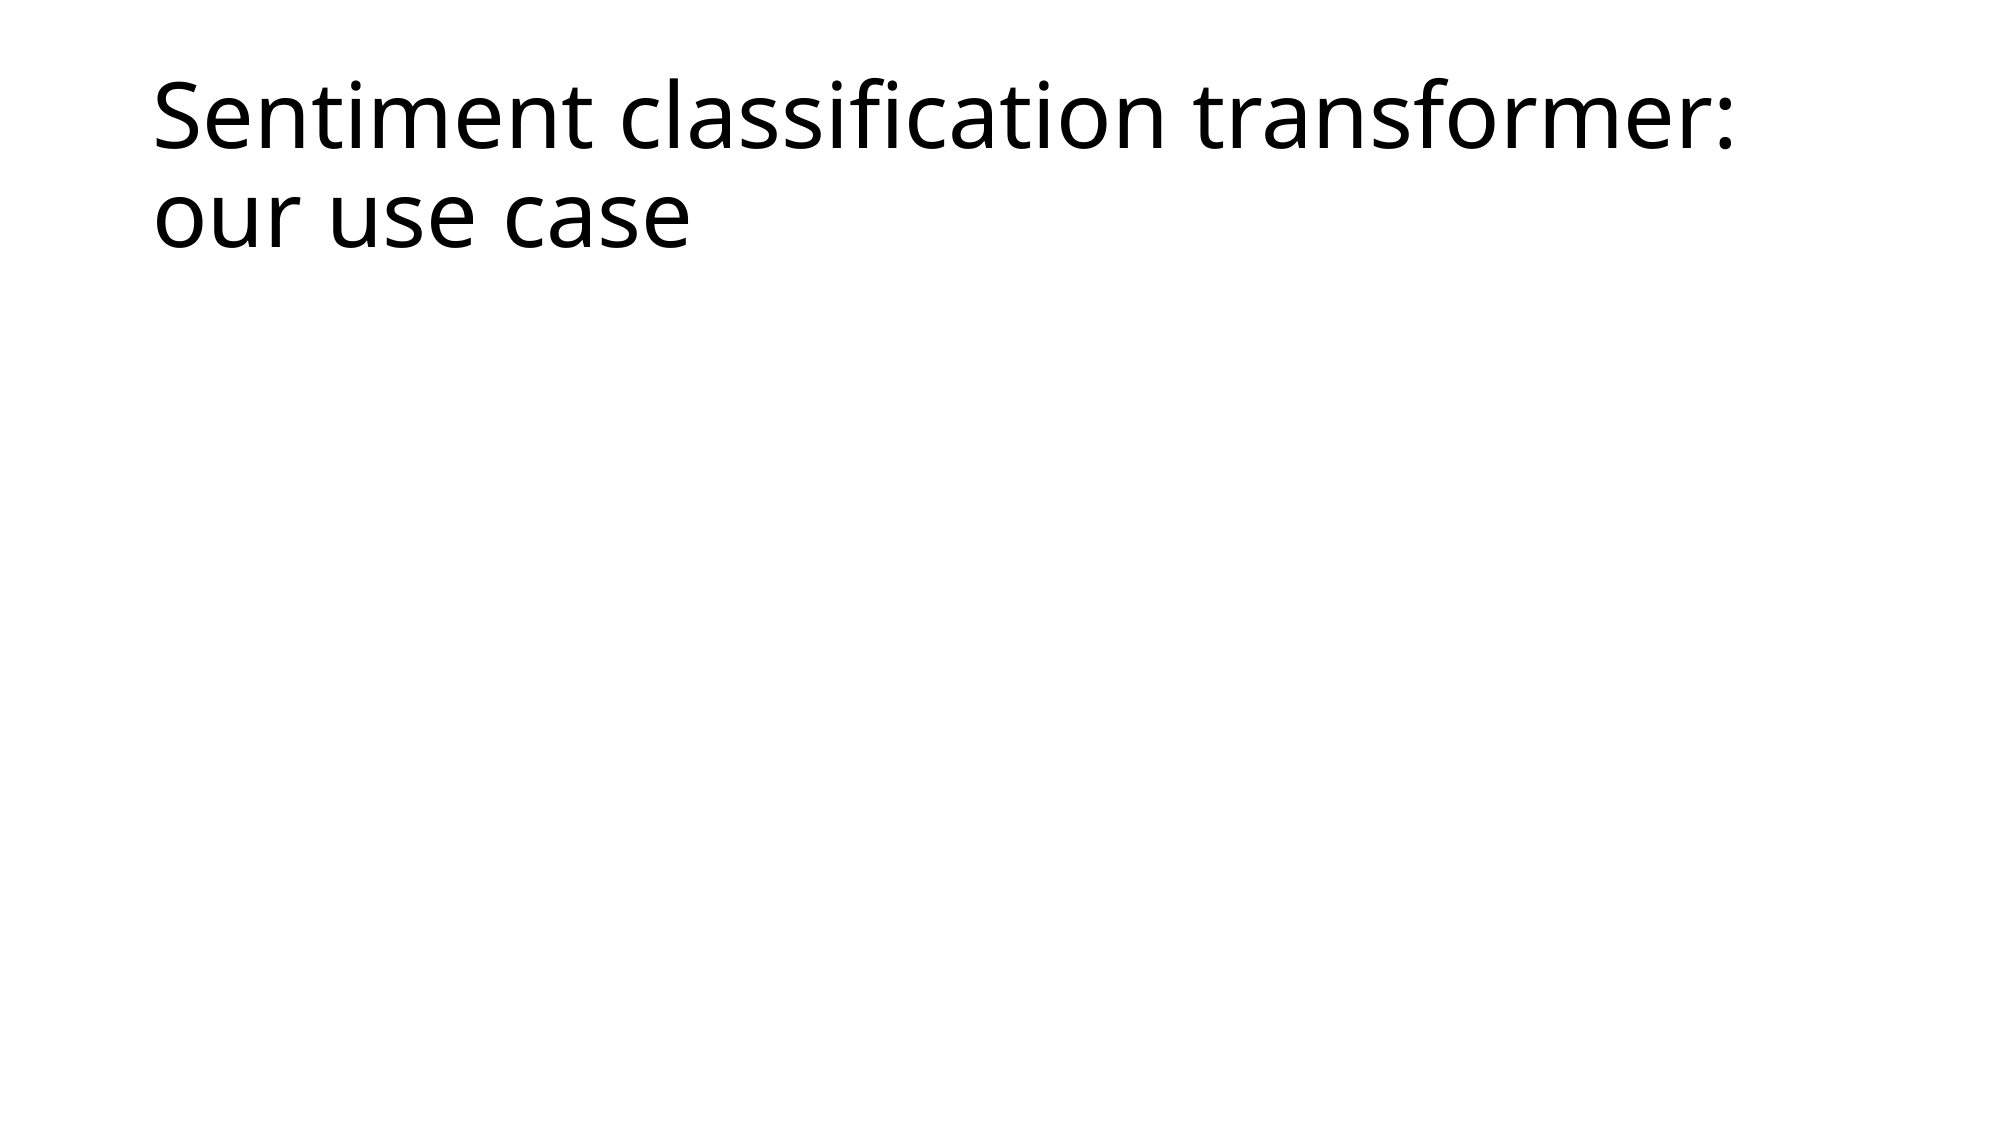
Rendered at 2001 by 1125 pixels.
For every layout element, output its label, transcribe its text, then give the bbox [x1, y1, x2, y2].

title Sentiment classification transformer: our use case [137, 59, 1863, 278]
